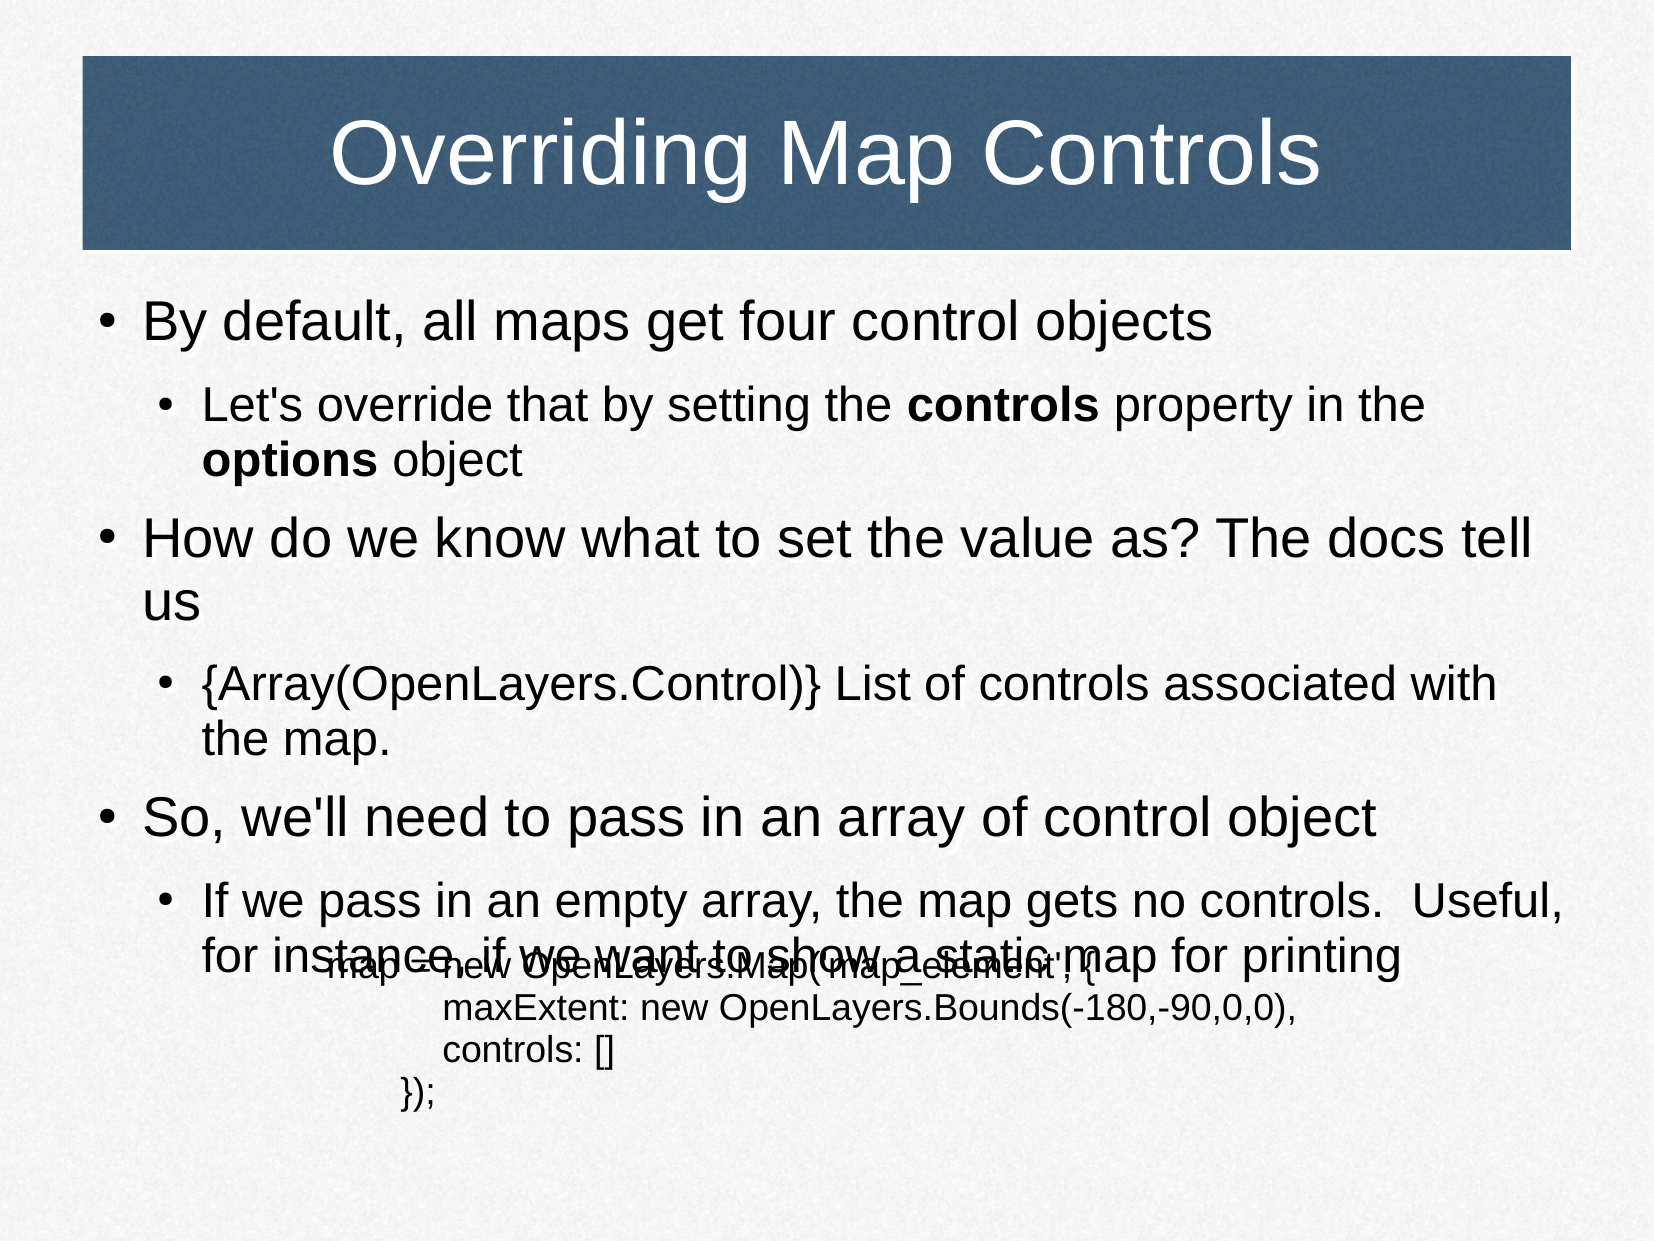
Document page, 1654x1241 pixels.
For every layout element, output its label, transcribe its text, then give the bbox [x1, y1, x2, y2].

picture [0, 0, 1654, 1241]
title Overriding Map Controls [82, 56, 1571, 250]
list By default, all maps get four control objects Let's override that by setting the controls property in the options object How do we know what to set the value as? The docs tell us {Array(OpenLayers.Control)} List of controls associated with the map. So, we'll need to pass in an array of control object If we pass in an empty array, the map gets no controls. Useful, for instance, if we want to show a static map for printing [82, 290, 1571, 1109]
text_box map = new OpenLayers.Map('map_element', { maxExtent: new OpenLayers.Bounds(-180,-90,0,0), controls: [] }); [301, 937, 1313, 1121]
